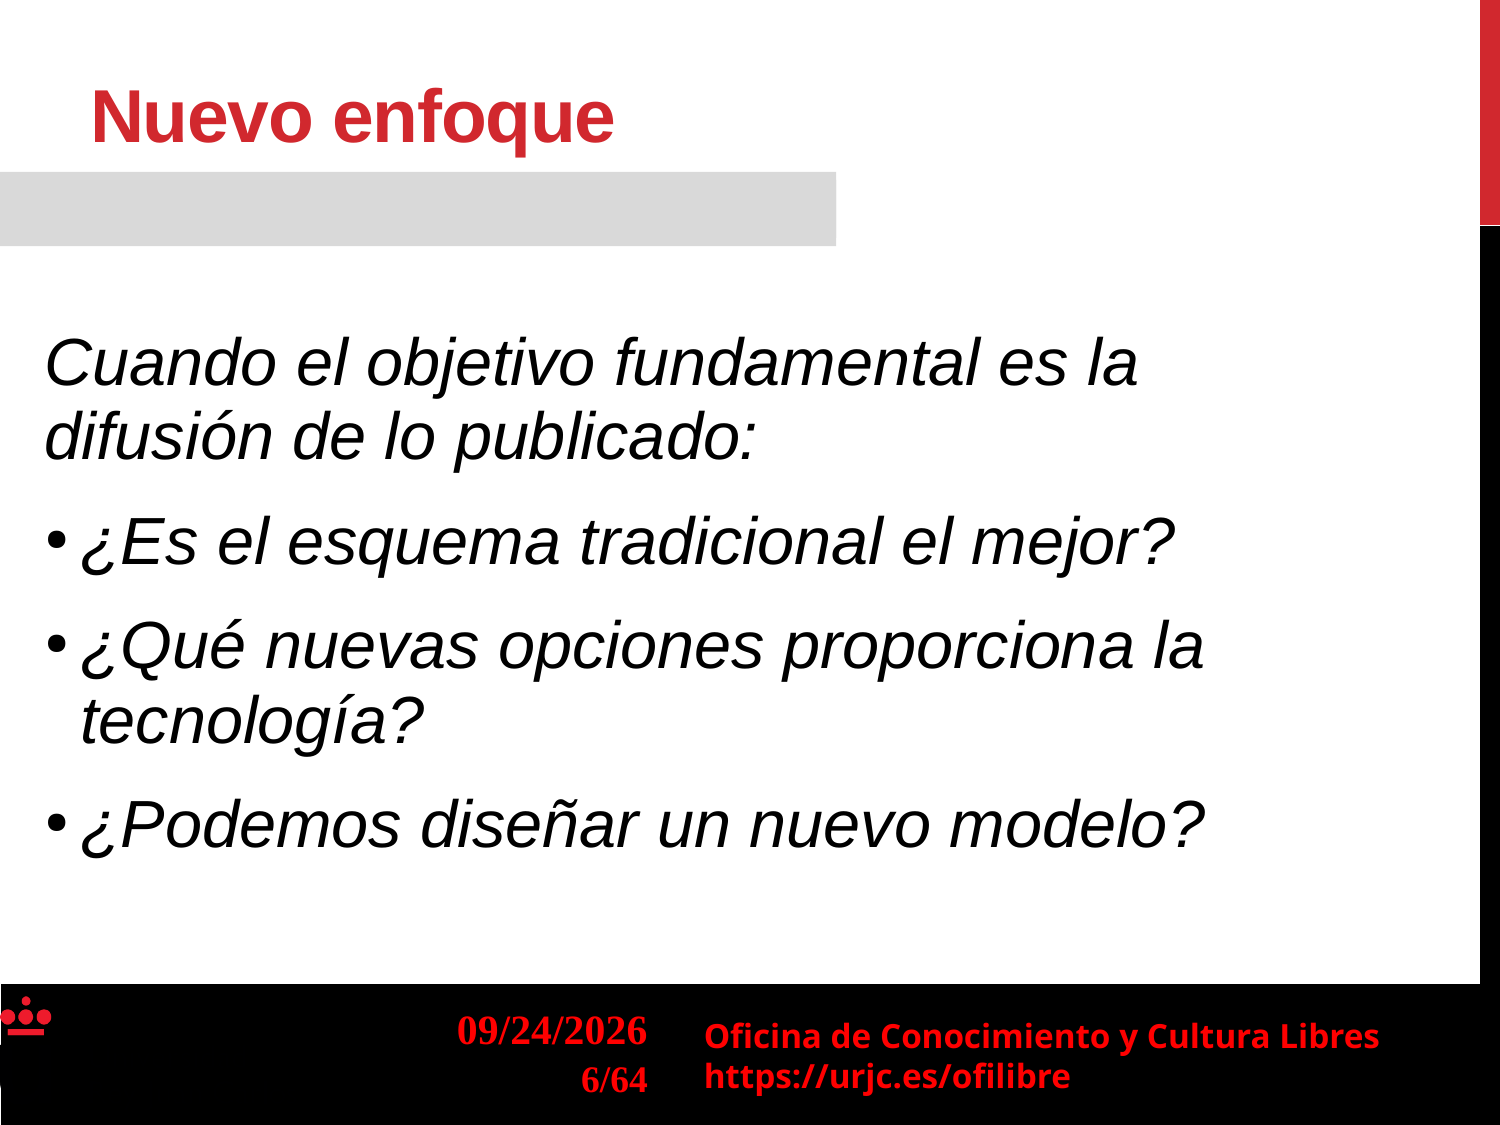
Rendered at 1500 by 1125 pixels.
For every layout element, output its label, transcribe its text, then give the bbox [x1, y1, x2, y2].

text_box Cuando el objetivo fundamental es la difusión de lo publicado: ¿Es el esquema tradicional el mejor? ¿Qué nuevas opciones proporciona la tecnología? ¿Podemos diseñar un nuevo modelo? [30, 317, 1396, 870]
text_box [0, 171, 837, 238]
text_box Nuevo enfoque [0, 24, 1326, 172]
title [75, 15, 1425, 172]
